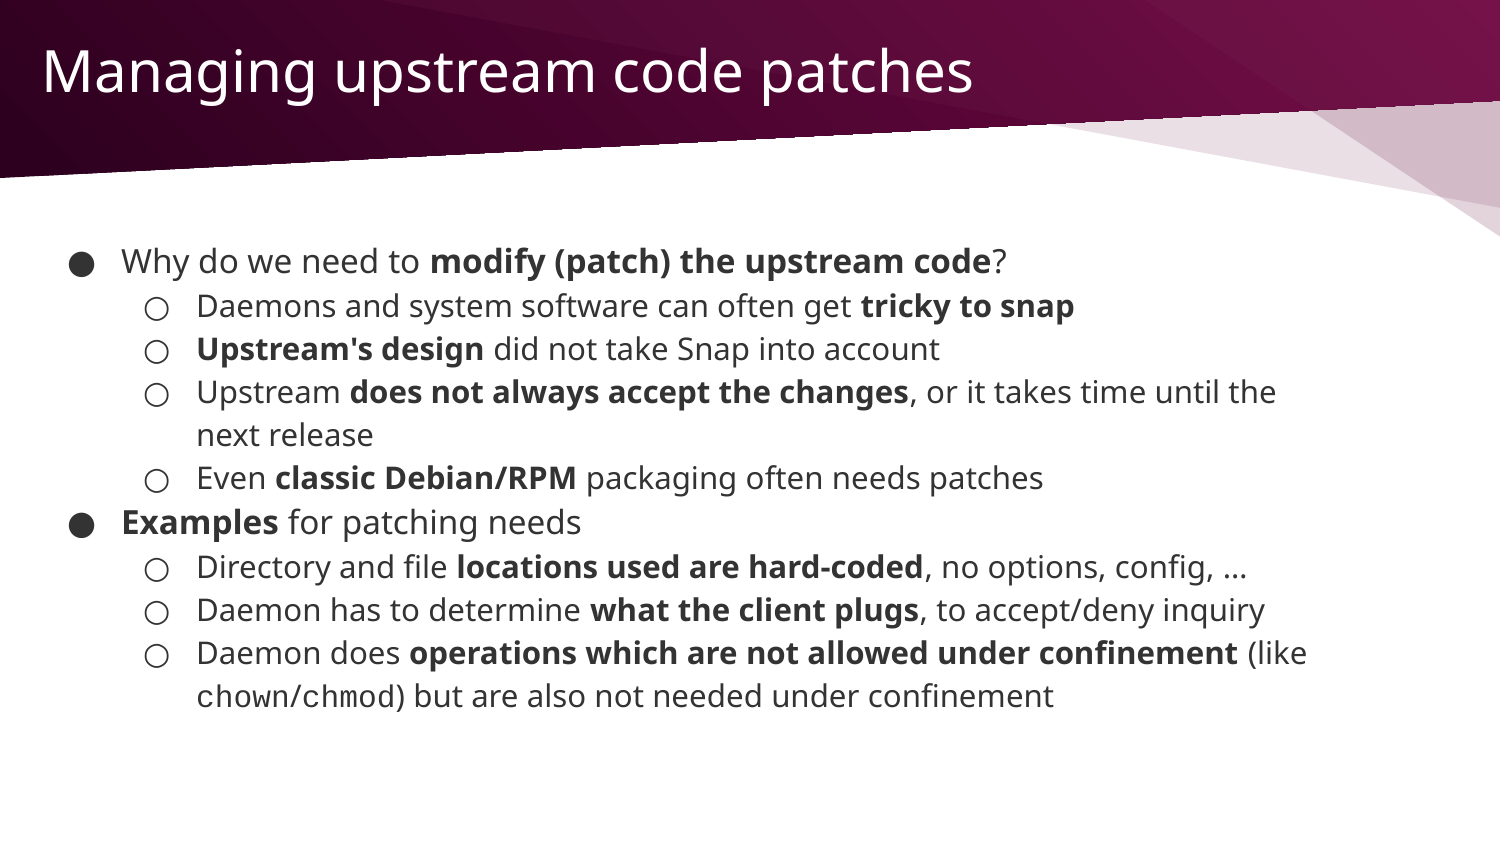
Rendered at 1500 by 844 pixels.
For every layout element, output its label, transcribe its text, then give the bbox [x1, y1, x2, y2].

title Managing upstream code patches [41, 5, 1336, 134]
list Why do we need to modify (patch) the upstream code? Daemons and system software can often get tricky to snap Upstream's design did not take Snap into account Upstream does not always accept the changes, or it takes time until the next release Even classic Debian/RPM packaging often needs patches Examples for patching needs Directory and file locations used are hard-coded, no options, config, … Daemon has to determine what the client plugs, to accept/deny inquiry Daemon does operations which are not allowed under confinement (like chown/chmod) but are also not needed under confinement [35, 229, 1324, 789]
